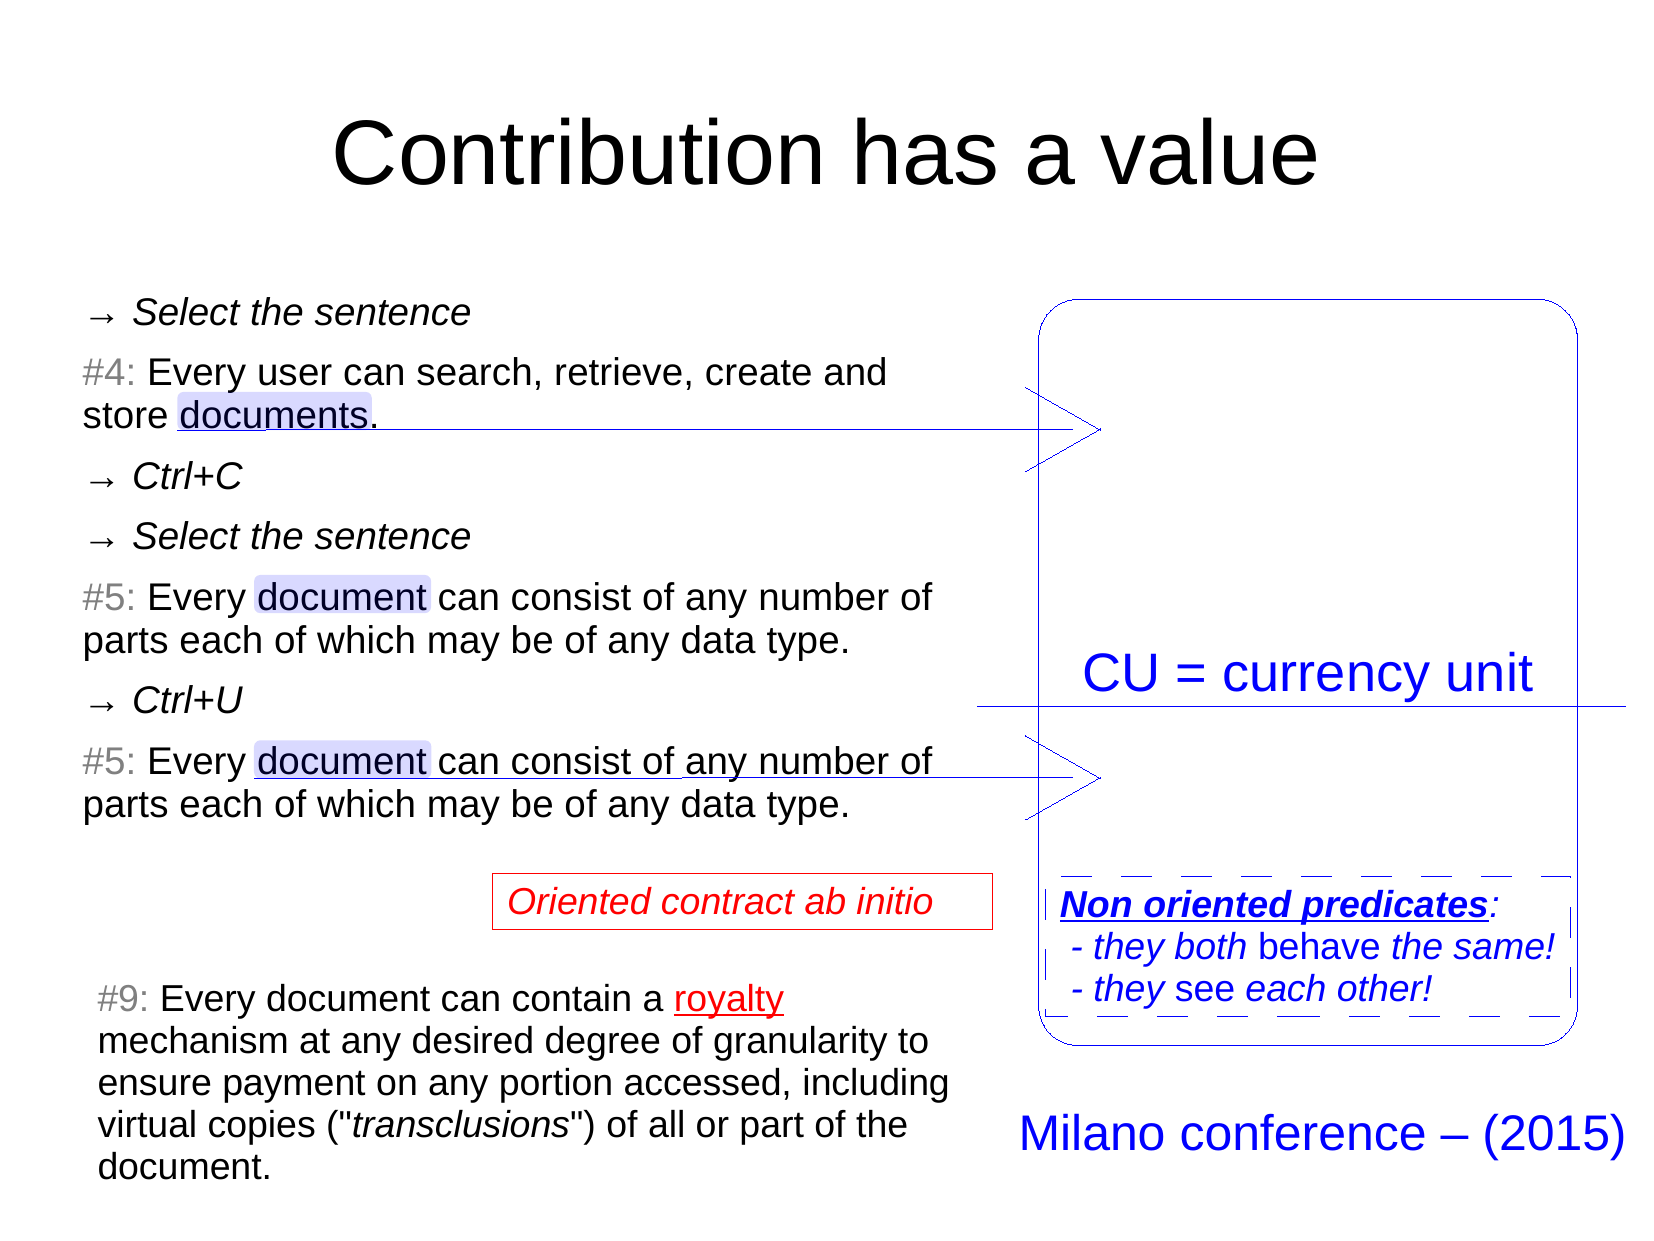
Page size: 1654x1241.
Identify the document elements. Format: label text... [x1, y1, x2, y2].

text_box CU = currency unit [1038, 299, 1578, 706]
text_box Non oriented predicates: - they both behave the same! - they see each other! [1045, 876, 1571, 1017]
text_box Oriented contract ab initio [492, 873, 993, 930]
text_box [254, 574, 432, 614]
text_box #9: Every document can contain a royalty mechanism at any desired degree of granularity to ensure payment on any portion accessed, including virtual copies ("transclusions") of all or part of the document. [82, 970, 973, 1241]
title Contribution has a value [82, 49, 1571, 257]
text_box [177, 391, 372, 431]
list → Select the sentence #4: Every user can search, retrieve, create and store documents. → Ctrl+C → Select the sentence #5: Every document can consist of any number of parts each of which may be of any data type. → Ctrl+U #5: Every document can consist of any number of parts each of which may be of any data type. → Remove the 's' #5: Every document of parts each of which may be of any data type. [82, 290, 962, 970]
text_box Milano conference – (2015) [1003, 1098, 1654, 1169]
text_box [253, 740, 432, 778]
text_box CU = currency unit [1038, 707, 1578, 1046]
